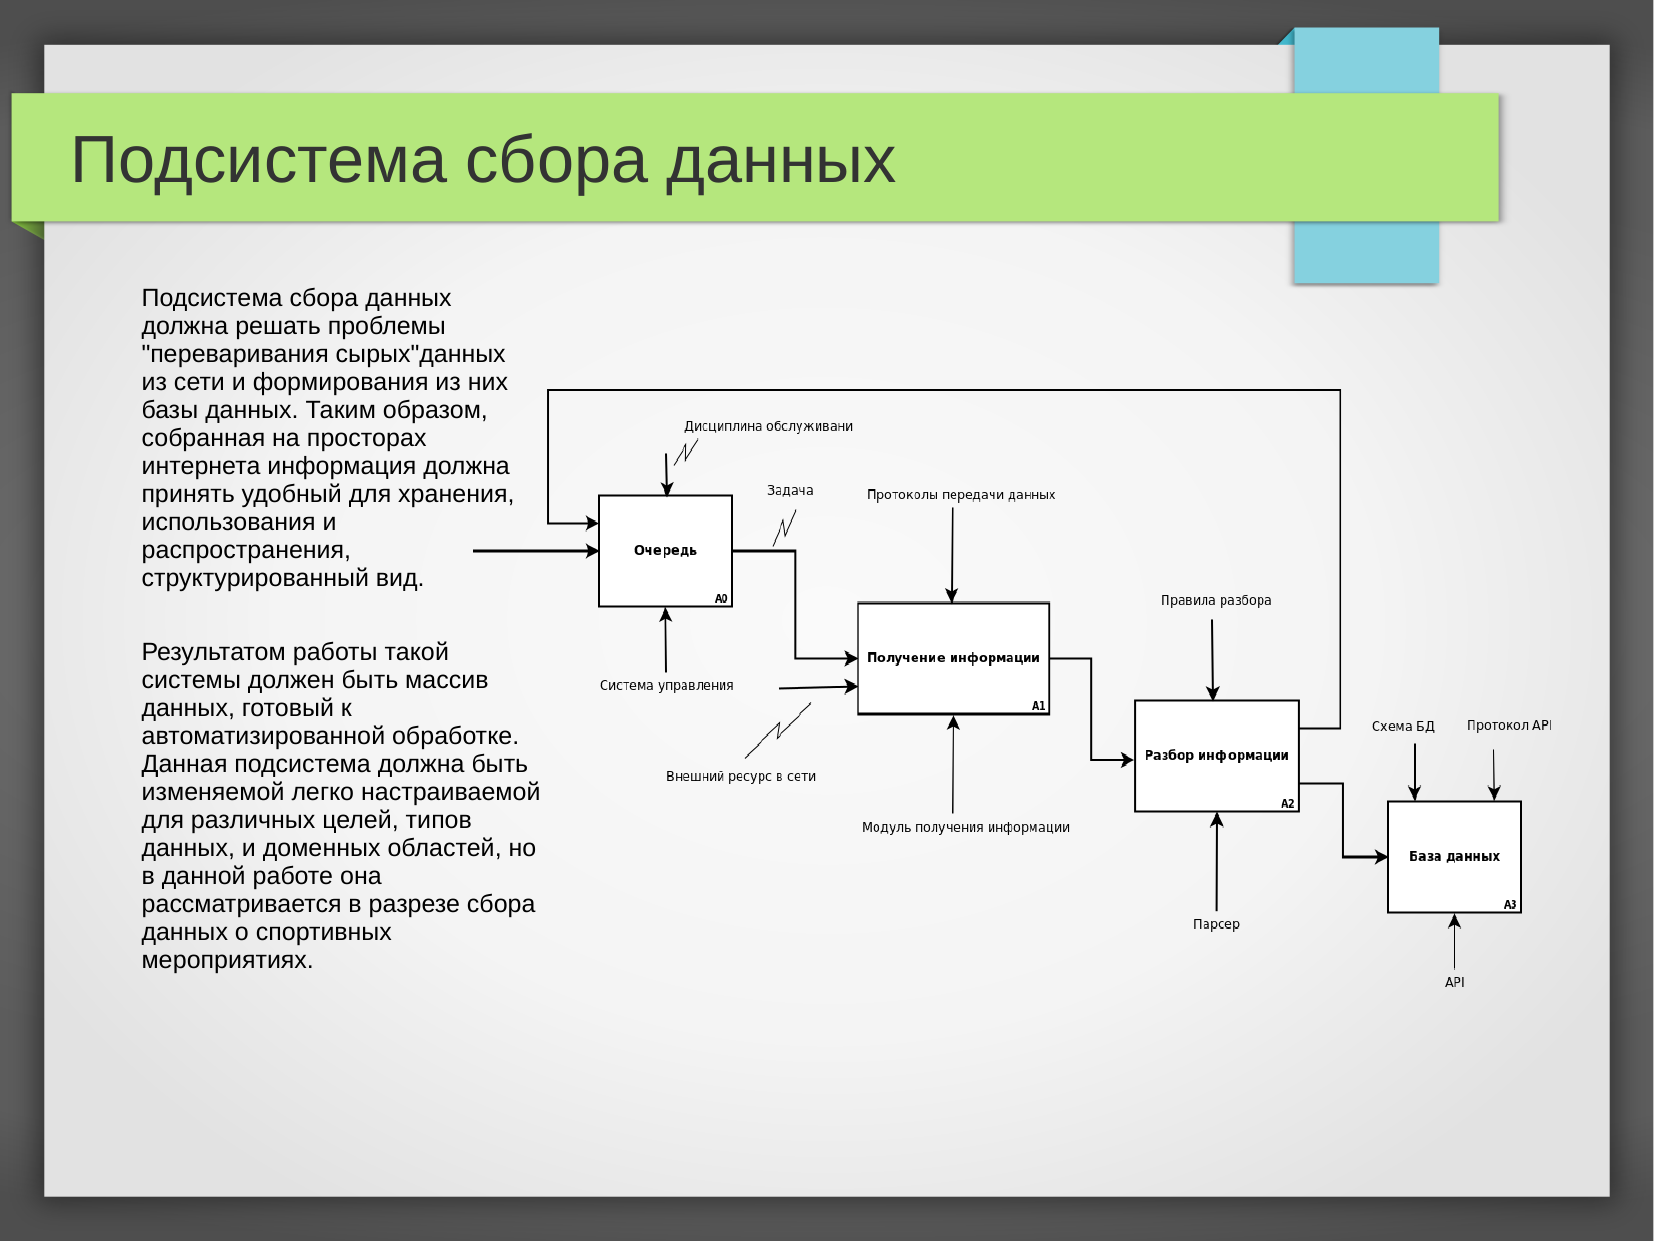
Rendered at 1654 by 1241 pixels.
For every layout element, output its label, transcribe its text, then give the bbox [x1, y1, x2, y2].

picture [0, 0, 1654, 1241]
list Результатом работы такой системы должен быть массив данных, готовый к автоматизированной обработке. Данная подсистема должна быть изменяемой легко настраиваемой для различных целей, типов данных, и доменных областей, но в данной работе она рассматривается в разрезе сбора данных о спортивных мероприятиях. [70, 637, 472, 981]
list Подсистема сбора данных должна решать проблемы "переваривания сырых"данных из сети и формирования из них базы данных. Таким образом, собранная на просторах интернета информация должна принять удобный для хранения, использования и распространения, структурированный вид. [70, 283, 532, 627]
title Подсистема сбора данных [70, 106, 1229, 213]
